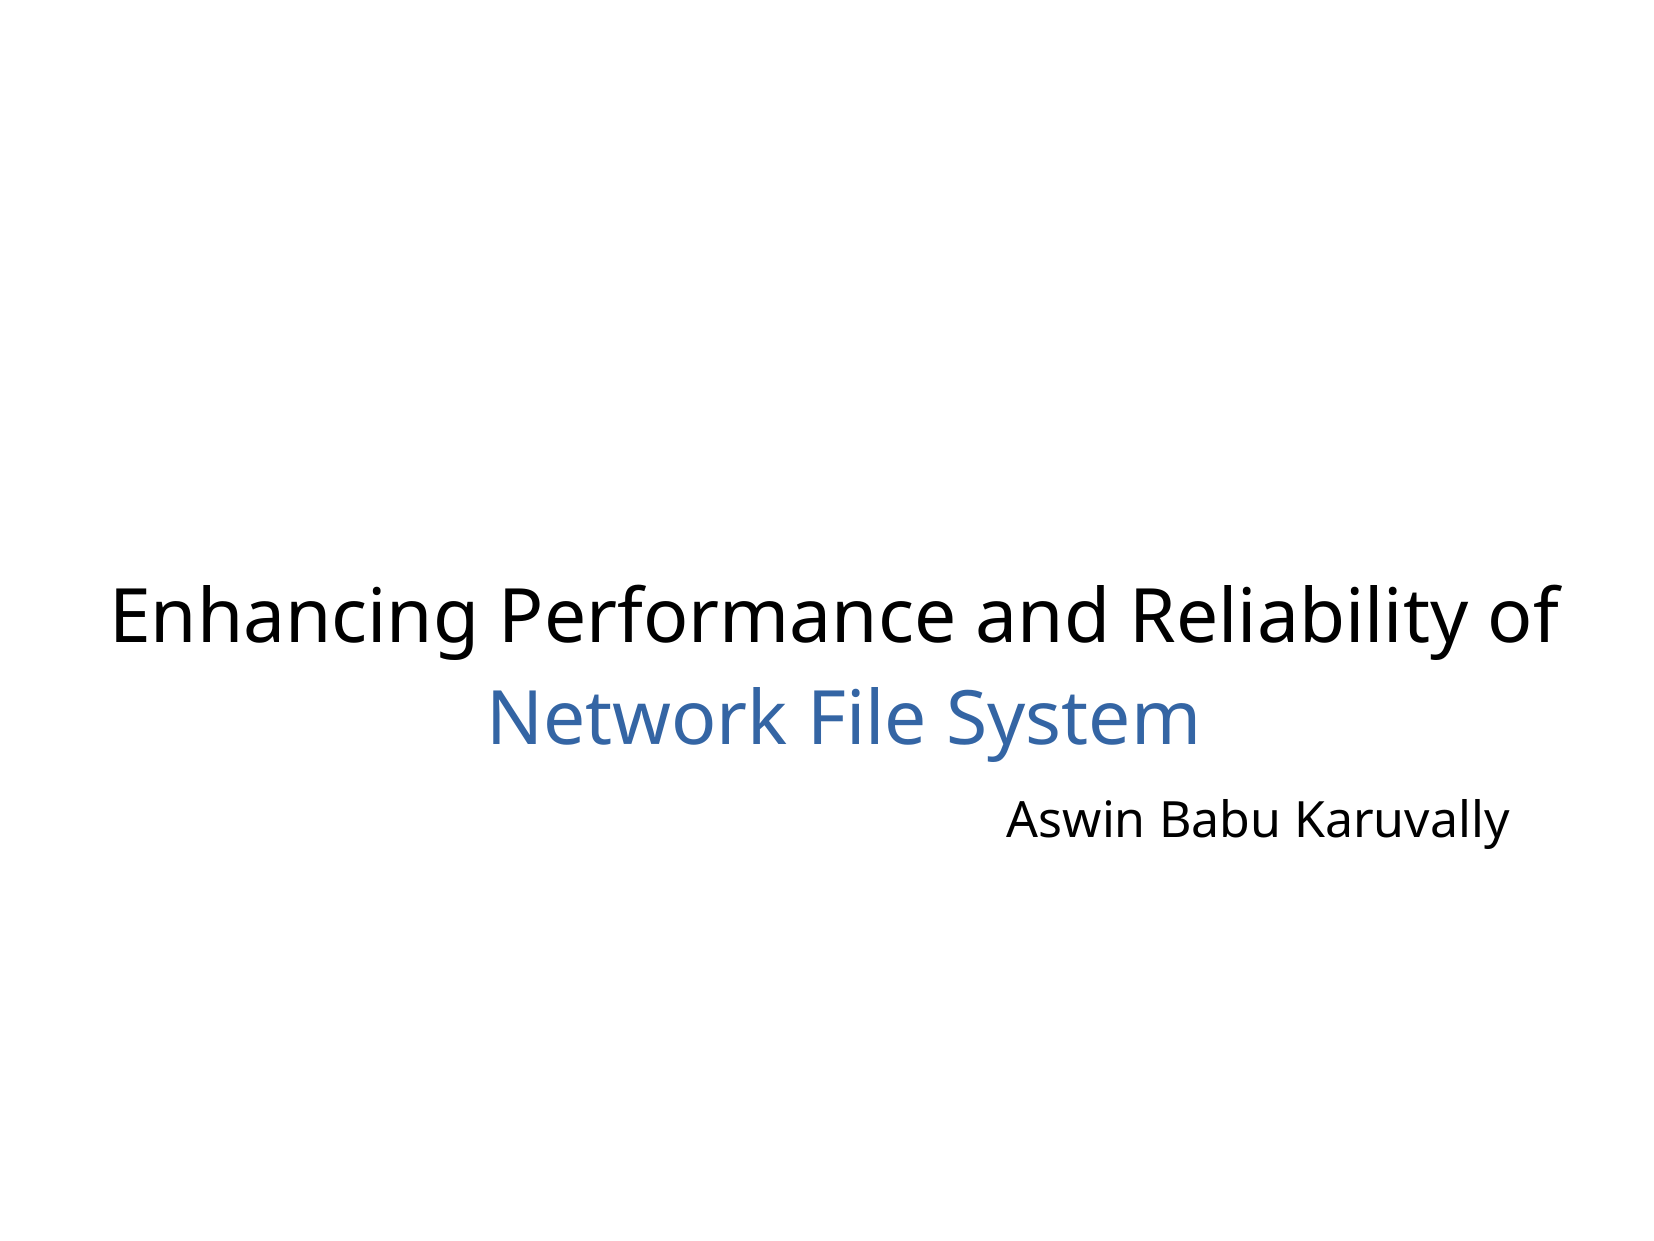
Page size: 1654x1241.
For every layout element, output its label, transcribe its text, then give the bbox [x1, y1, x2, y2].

text_box Enhancing Performance and Reliability of Network File System [94, 555, 1565, 746]
text_box Aswin Babu Karuvally [992, 776, 1521, 851]
